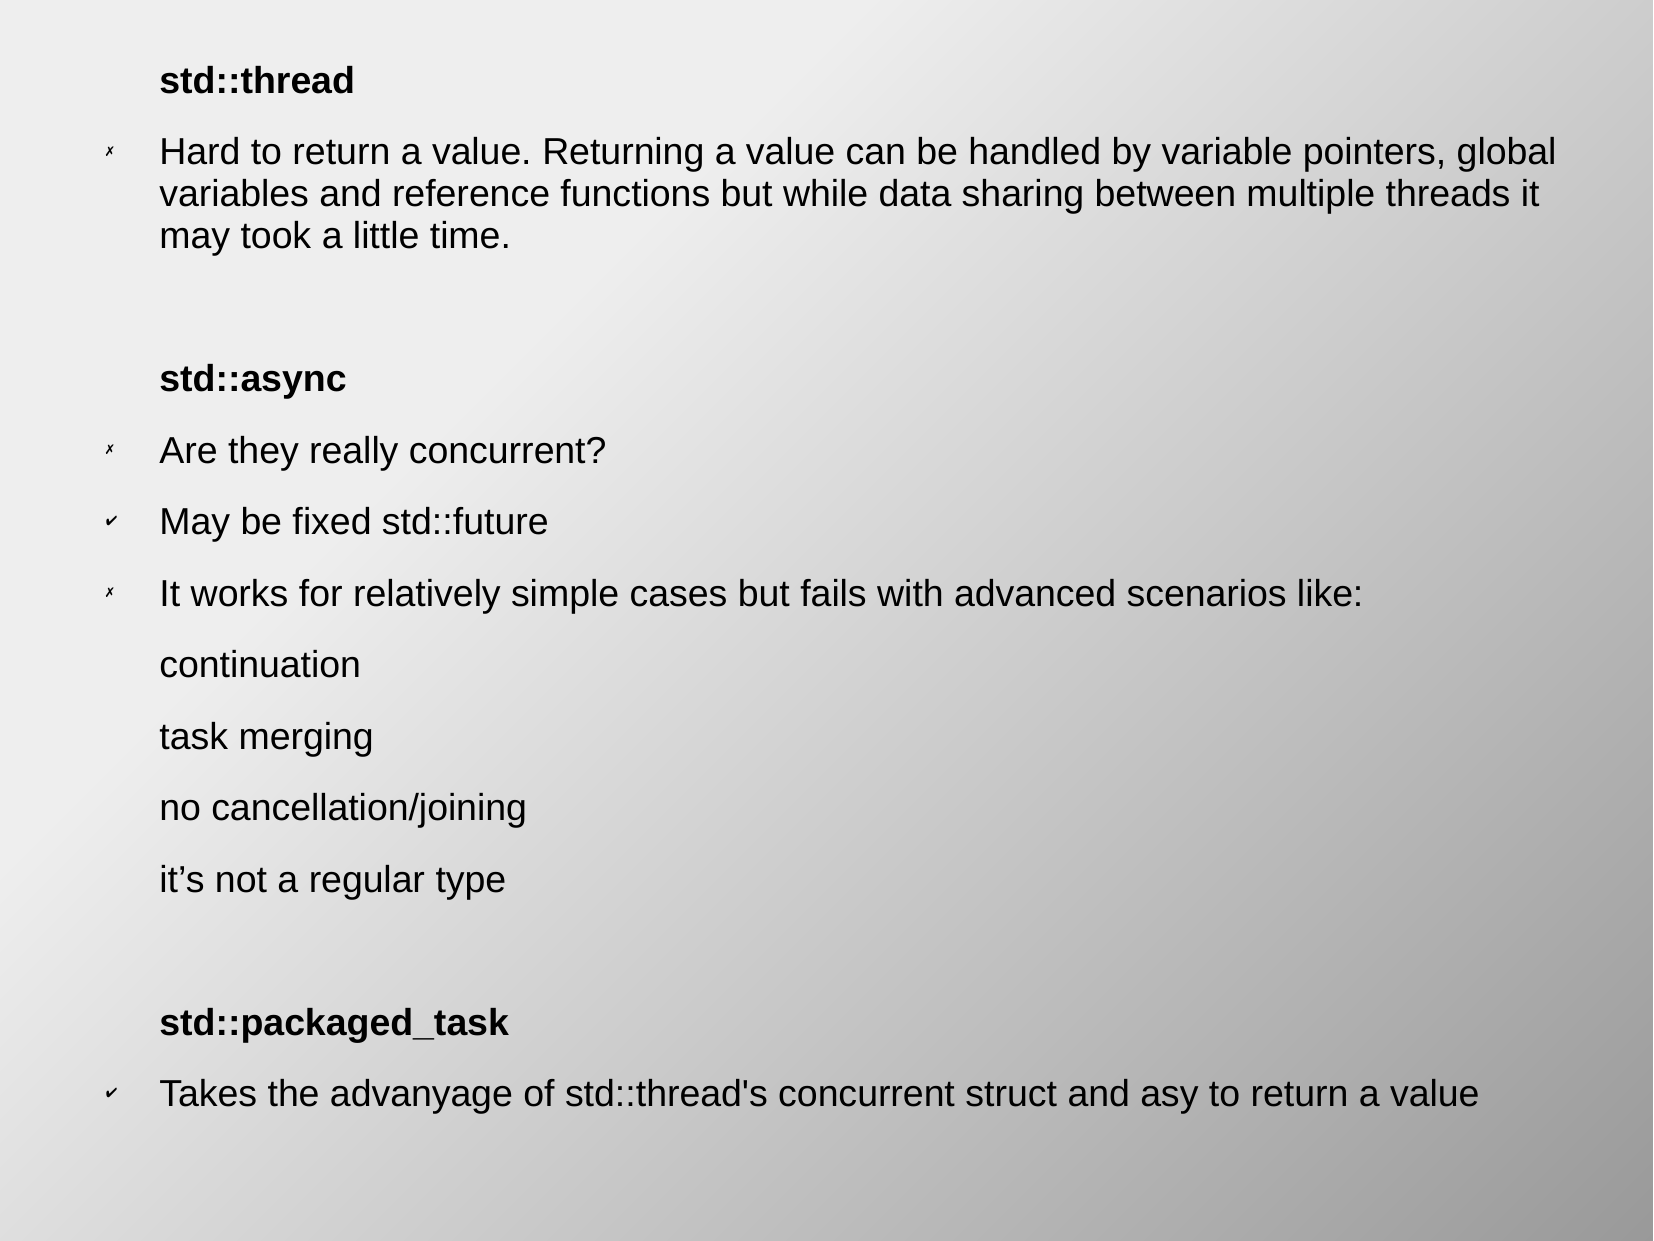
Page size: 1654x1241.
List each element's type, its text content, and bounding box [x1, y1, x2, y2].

list std::thread Hard to return a value. Returning a value can be handled by variable pointers, global variables and reference functions but while data sharing between multiple threads it may took a little time. std::async Are they really concurrent? May be fixed std::future It works for relatively simple cases but fails with advanced scenarios like: continuation task merging no cancellation/joining it’s not a regular type std::packaged_task Takes the advanyage of std::thread's concurrent struct and asy to return a value [88, 59, 1577, 1182]
